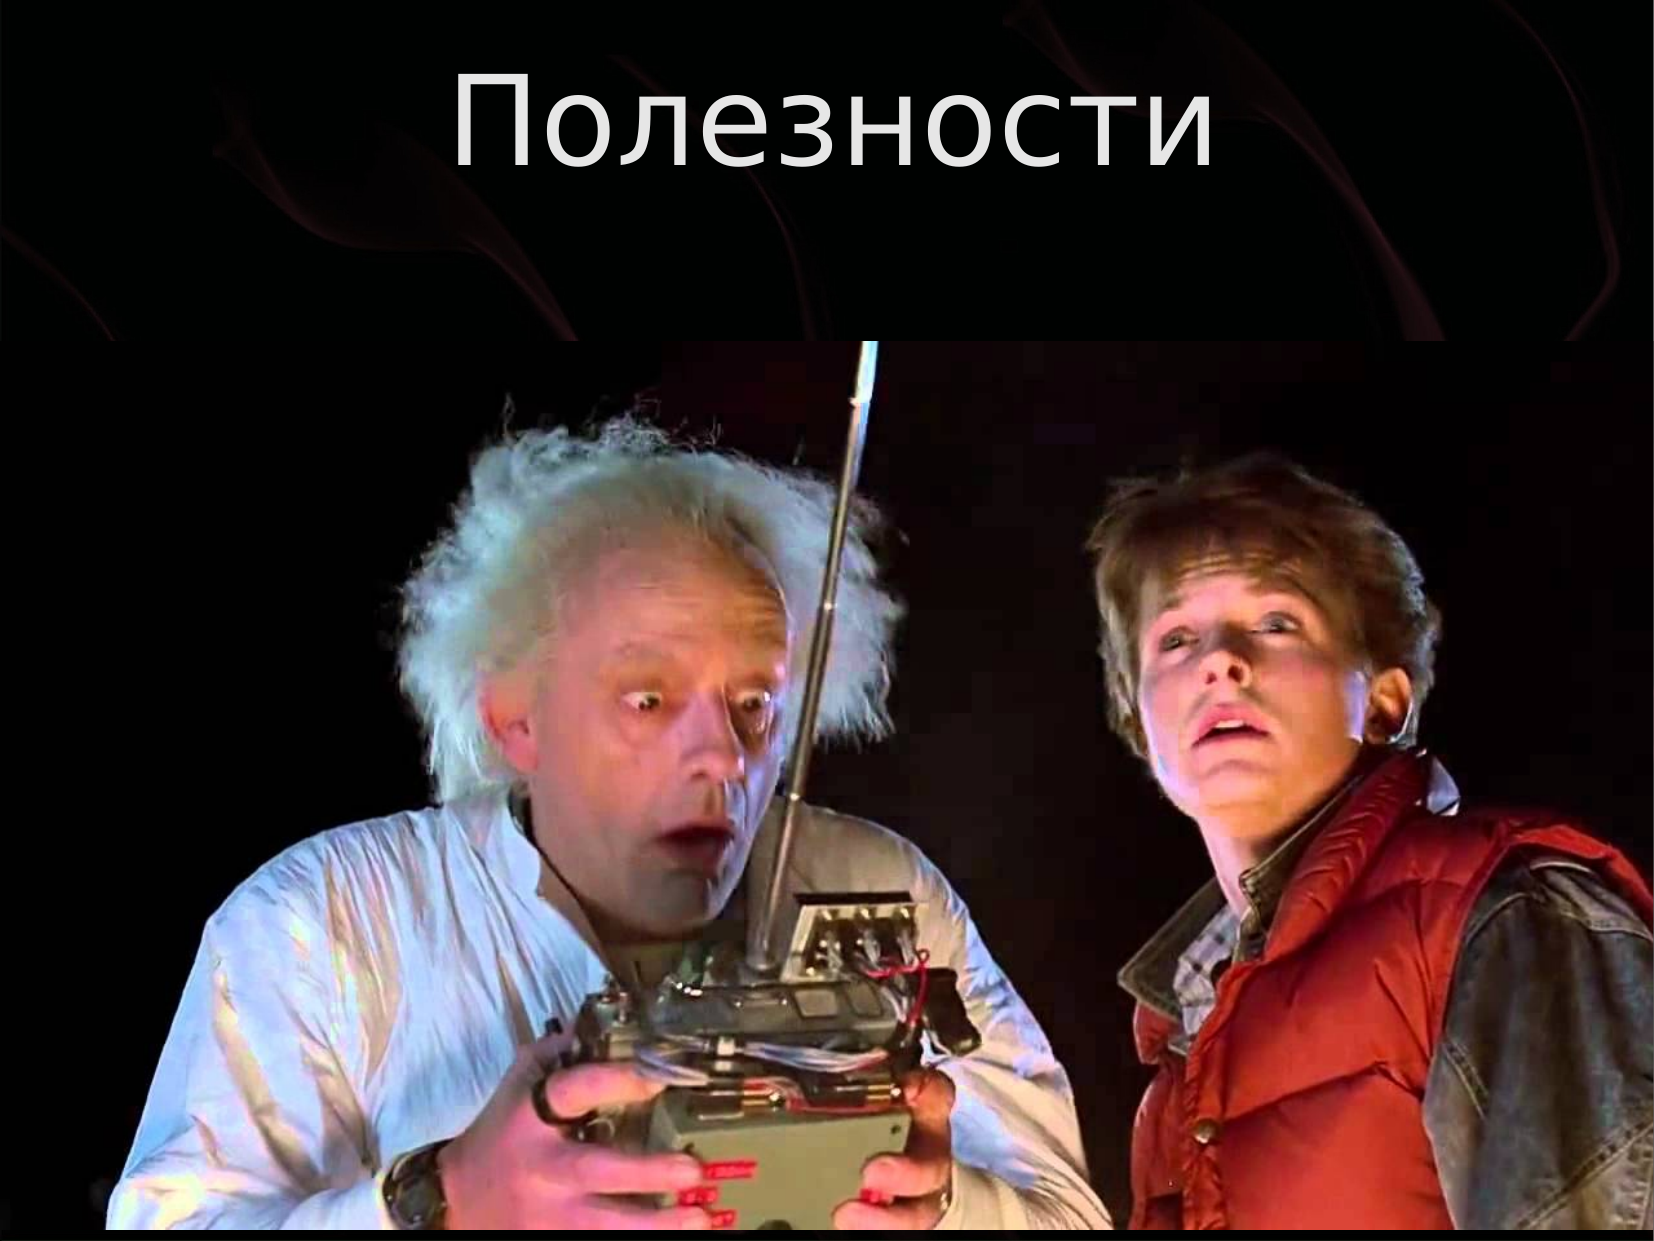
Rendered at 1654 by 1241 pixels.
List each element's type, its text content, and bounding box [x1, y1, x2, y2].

picture [0, 0, 1654, 1241]
title Полезности [90, 44, 1579, 200]
